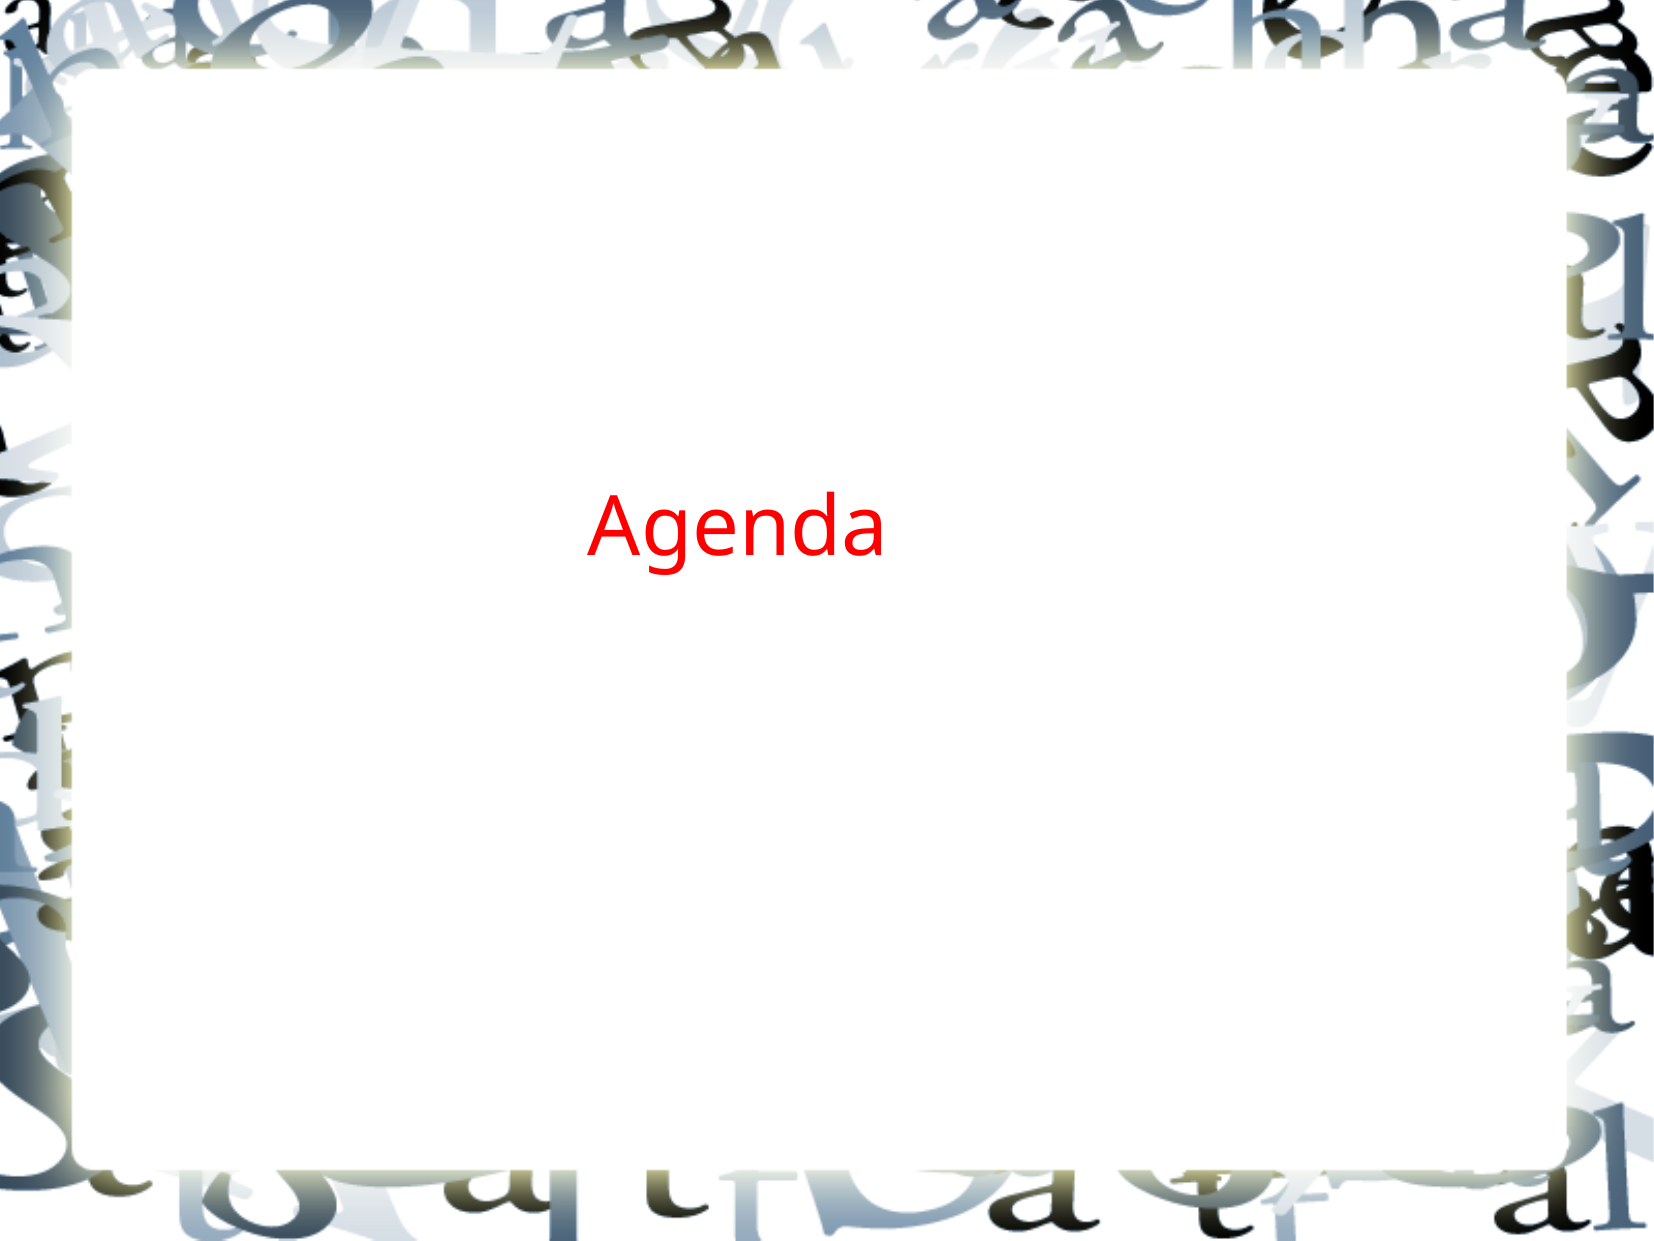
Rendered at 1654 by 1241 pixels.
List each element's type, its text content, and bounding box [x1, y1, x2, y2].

text_box Agenda [573, 459, 890, 631]
picture [0, 0, 1654, 1241]
